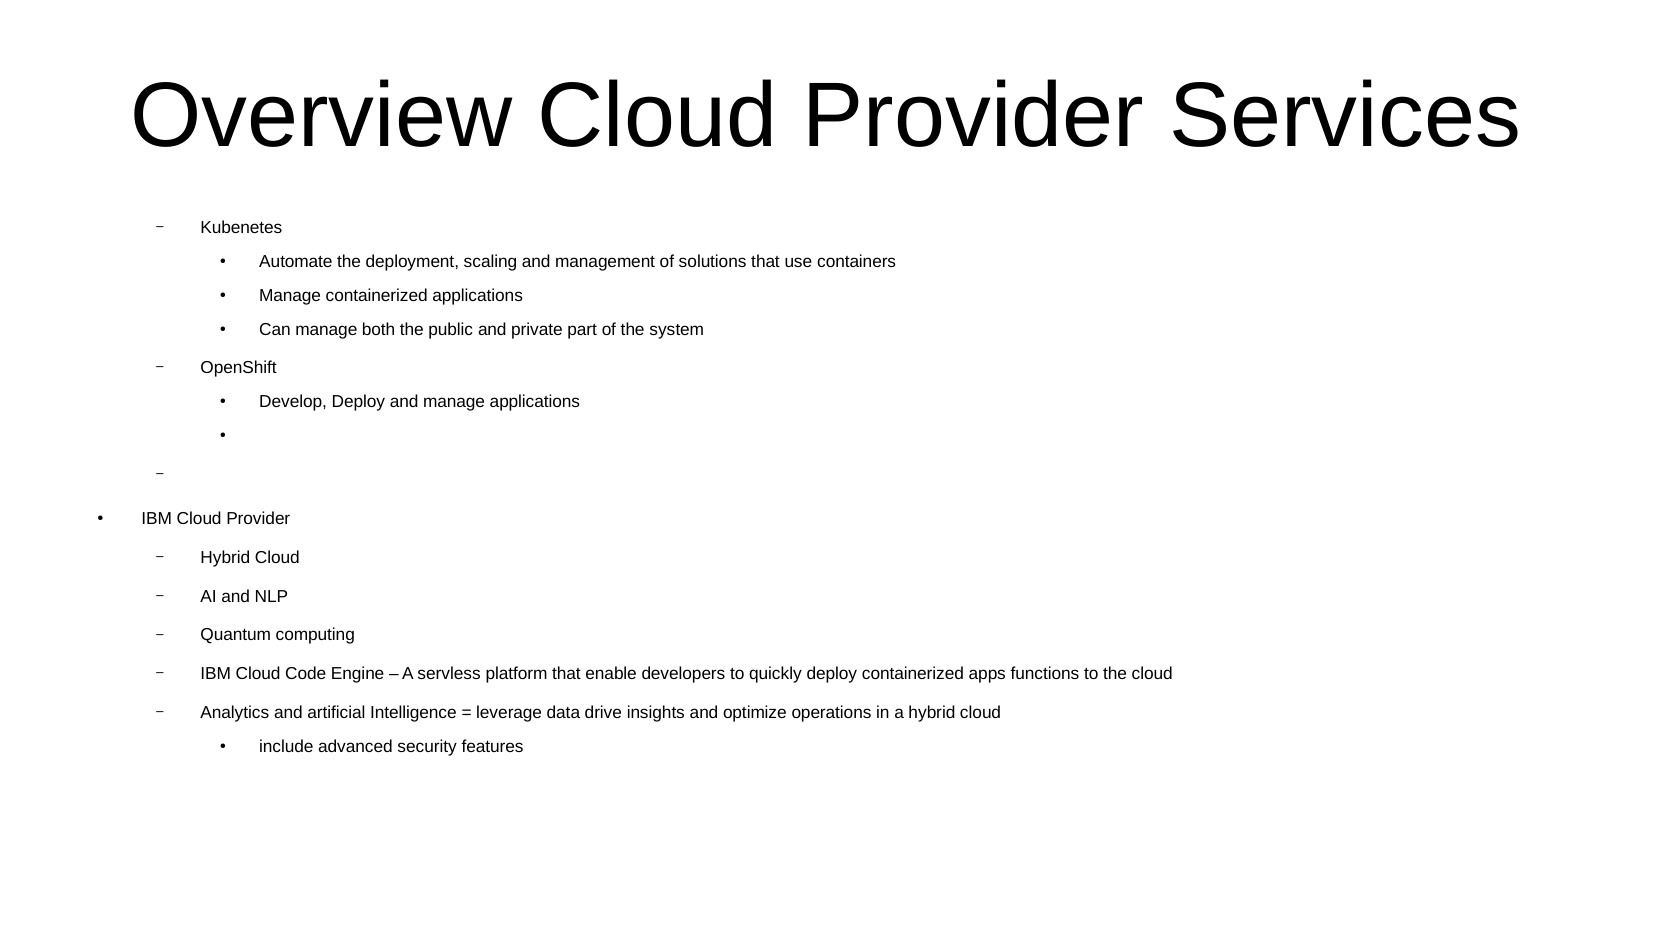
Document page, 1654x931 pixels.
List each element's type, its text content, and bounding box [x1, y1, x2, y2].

list Kubenetes Automate the deployment, scaling and management of solutions that use containers Manage containerized applications Can manage both the public and private part of the system OpenShift Develop, Deploy and manage applications IBM Cloud Provider Hybrid Cloud AI and NLP Quantum computing IBM Cloud Code Engine – A servless platform that enable developers to quickly deploy containerized apps functions to the cloud Analytics and artificial Intelligence = leverage data drive insights and optimize operations in a hybrid cloud include advanced security features [82, 217, 1571, 758]
title Overview Cloud Provider Services [82, 37, 1571, 193]
